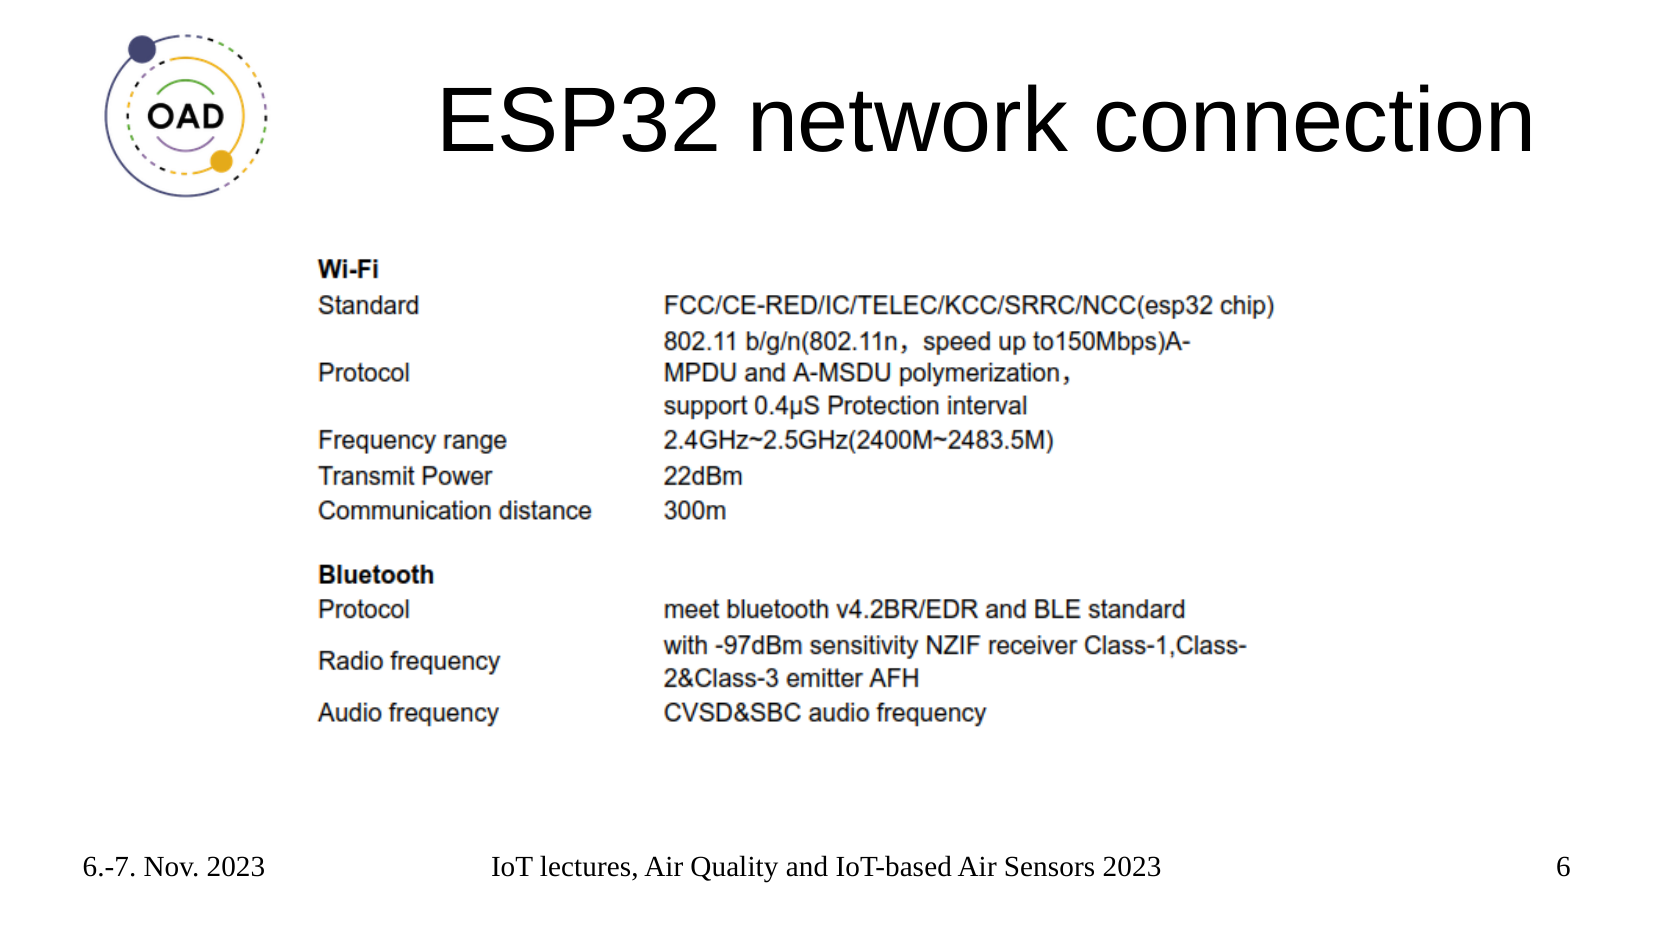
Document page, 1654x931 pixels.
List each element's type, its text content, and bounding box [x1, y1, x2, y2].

title ESP32 network connection [403, 37, 1571, 193]
picture [64, 20, 302, 218]
picture [294, 247, 1300, 739]
